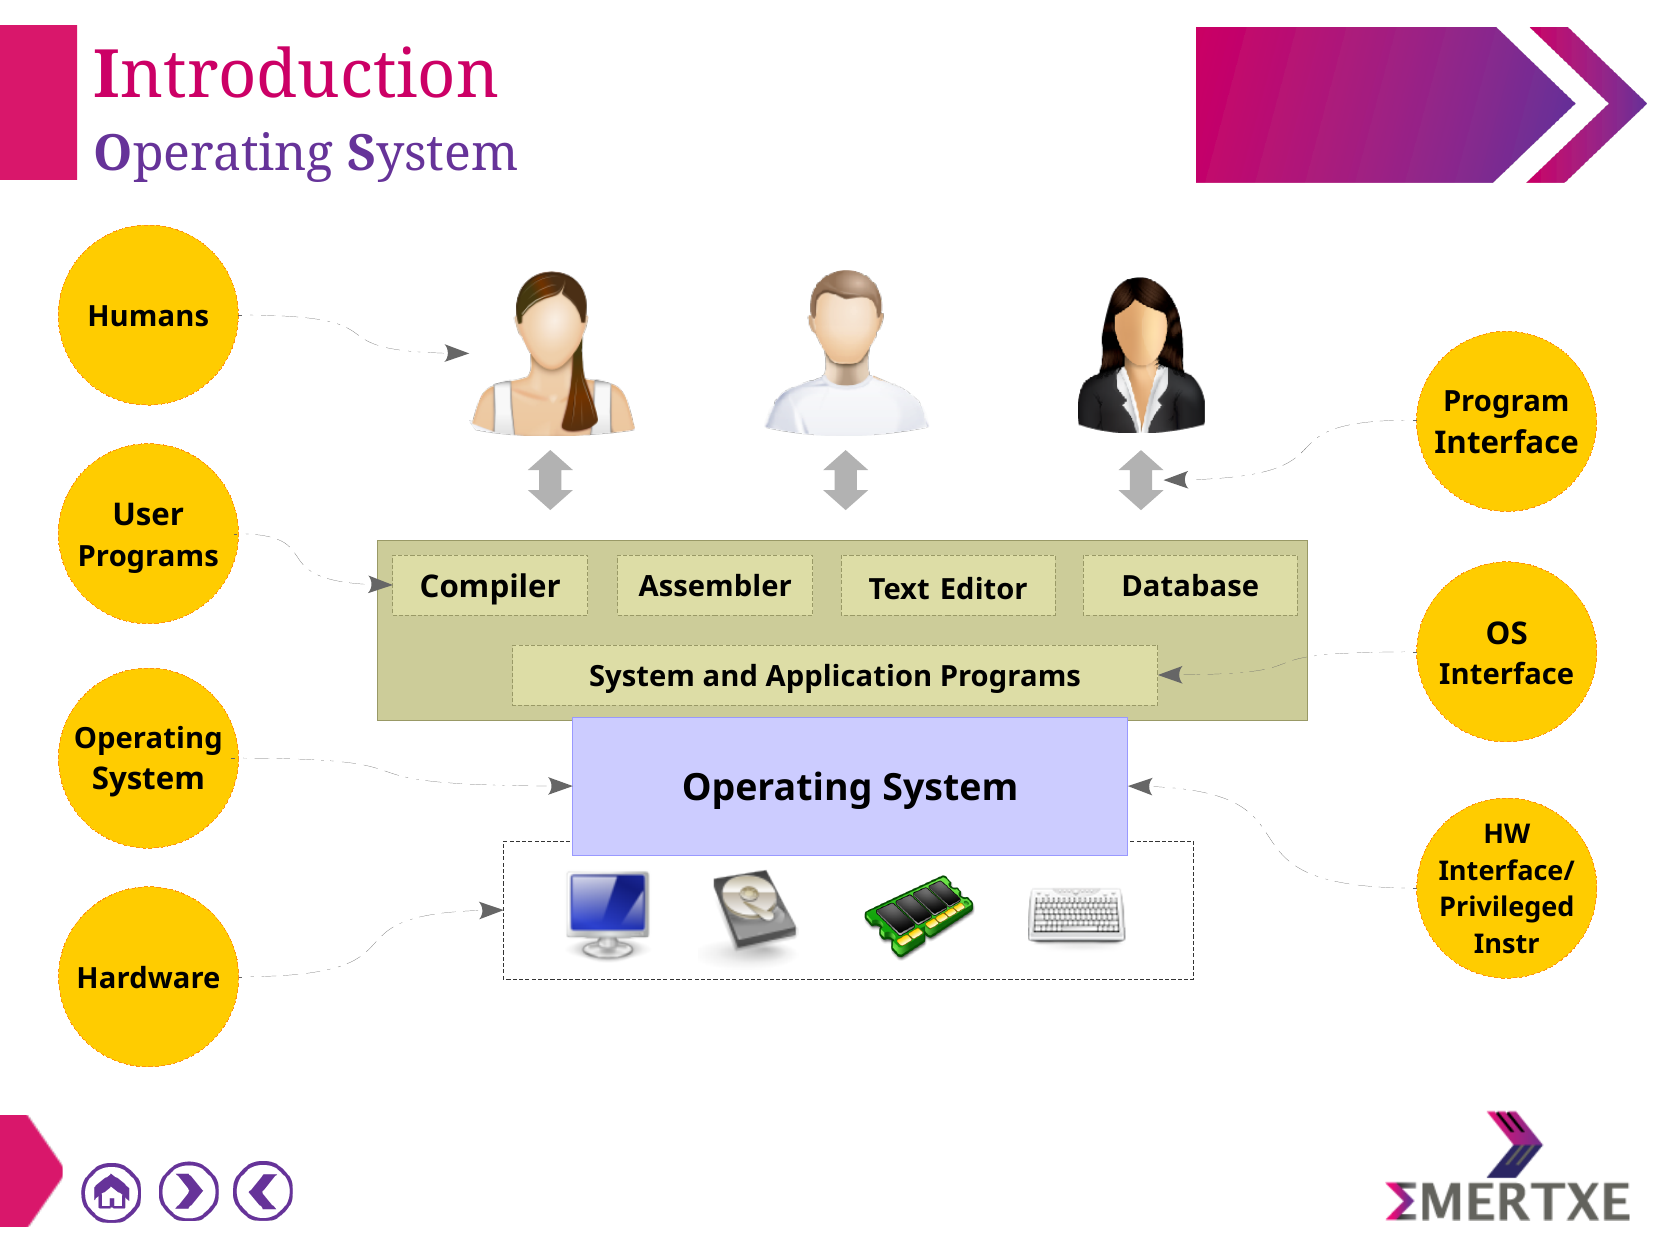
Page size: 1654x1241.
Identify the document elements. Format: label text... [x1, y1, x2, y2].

text_box System and Application Programs [512, 645, 1158, 706]
picture [1571, 27, 1647, 183]
picture [864, 875, 975, 961]
text_box [527, 450, 573, 511]
text_box Assembler [617, 555, 813, 616]
text_box HW Interface/ Privileged Instr [1416, 798, 1597, 979]
picture [1028, 871, 1129, 972]
text_box Operating System [58, 668, 239, 849]
text_box Program Interface [1416, 331, 1597, 512]
text_box OS Interface [1416, 561, 1597, 742]
title Introduction Operating System [93, 2, 1571, 210]
text_box Humans [58, 225, 239, 406]
text_box [1118, 450, 1164, 511]
text_box Text Editor [841, 555, 1056, 616]
picture [233, 1161, 293, 1221]
text_box Compiler [392, 555, 588, 616]
picture [159, 1161, 219, 1221]
picture [1078, 277, 1206, 433]
picture [764, 270, 930, 436]
picture [1385, 1107, 1631, 1221]
text_box Database [1083, 555, 1298, 616]
picture [698, 869, 799, 970]
text_box Hardware [58, 886, 239, 1067]
text_box [503, 841, 1194, 980]
text_box User Programs [58, 443, 239, 624]
text_box [823, 450, 869, 511]
picture [81, 1163, 141, 1223]
text_box Operating System [572, 717, 1128, 856]
text_box [377, 540, 1308, 721]
picture [469, 270, 635, 436]
picture [557, 865, 658, 966]
